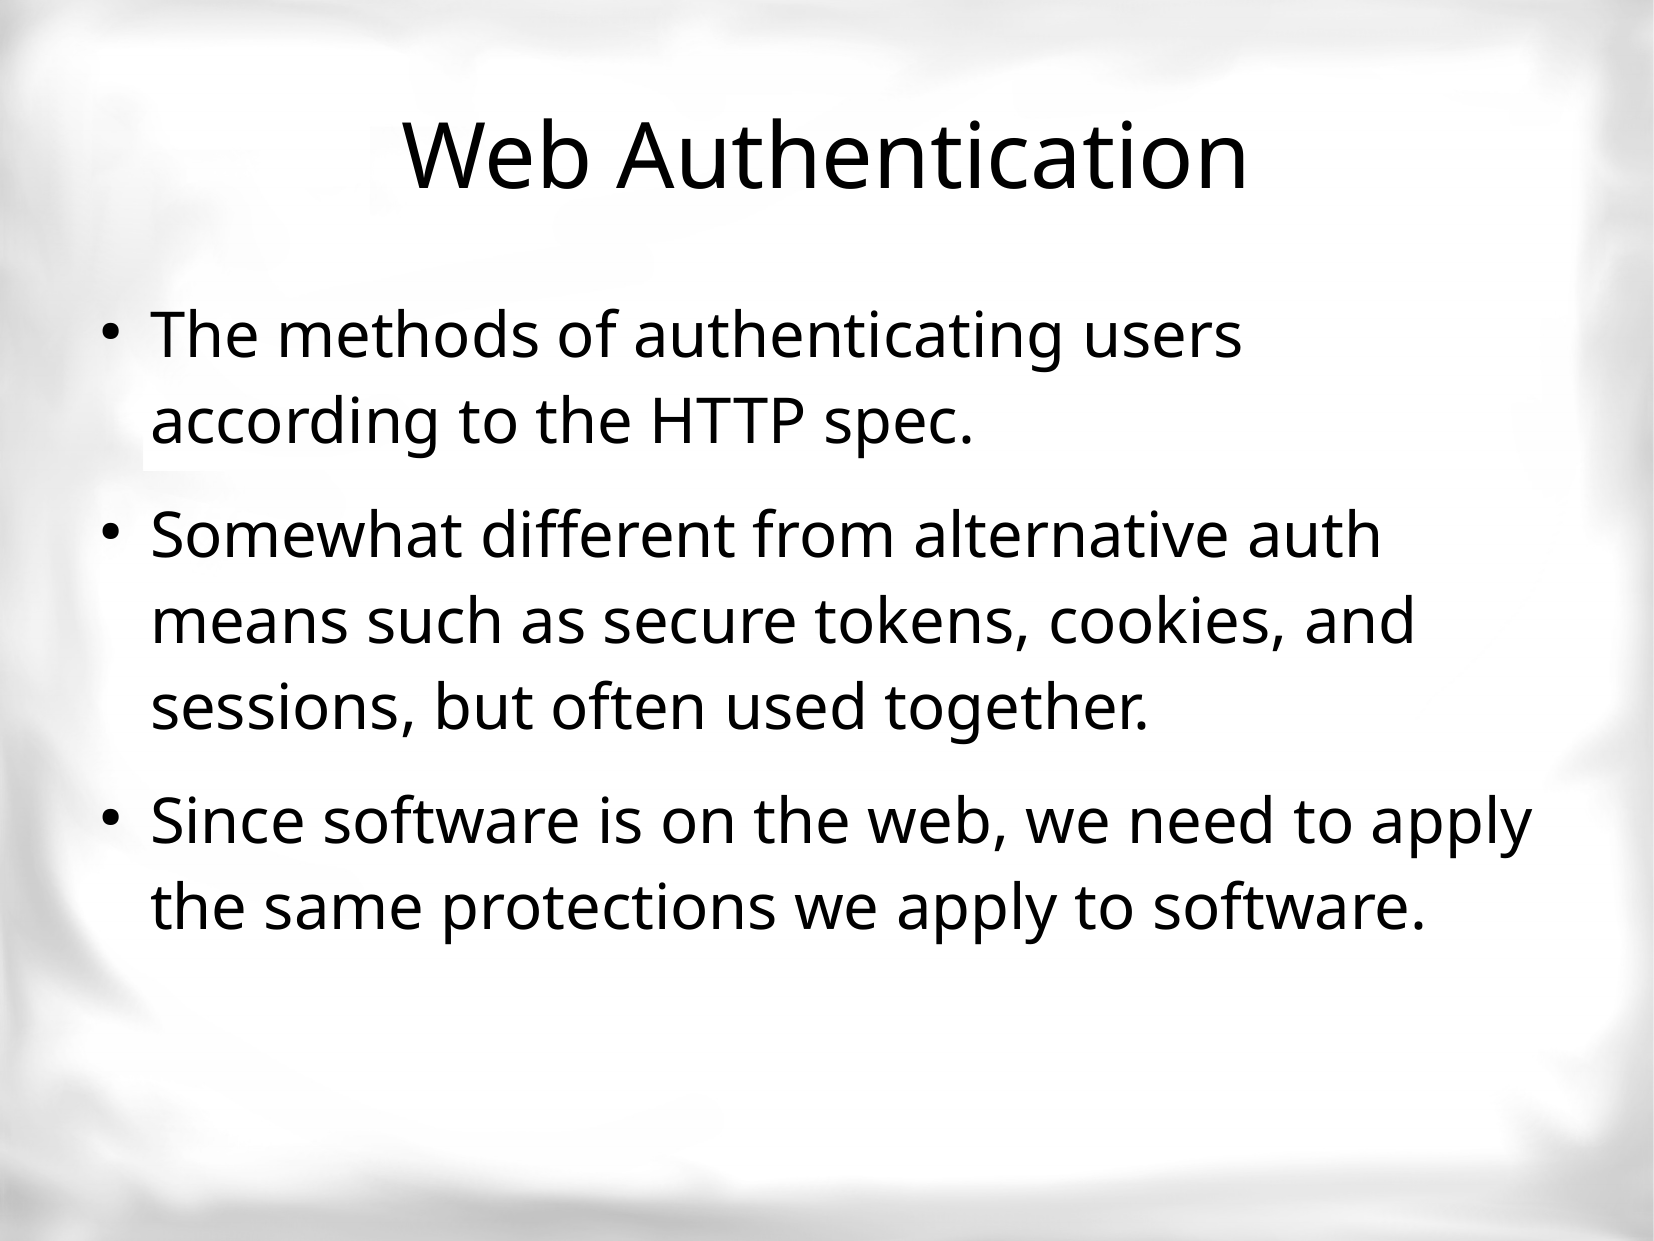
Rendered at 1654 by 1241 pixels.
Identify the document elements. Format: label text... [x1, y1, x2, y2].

picture [0, 0, 1654, 1241]
title Web Authentication [82, 49, 1571, 257]
list The methods of authenticating users according to the HTTP spec. Somewhat different from alternative auth means such as secure tokens, cookies, and sessions, but often used together. Since software is on the web, we need to apply the same protections we apply to software. [82, 290, 1538, 1010]
